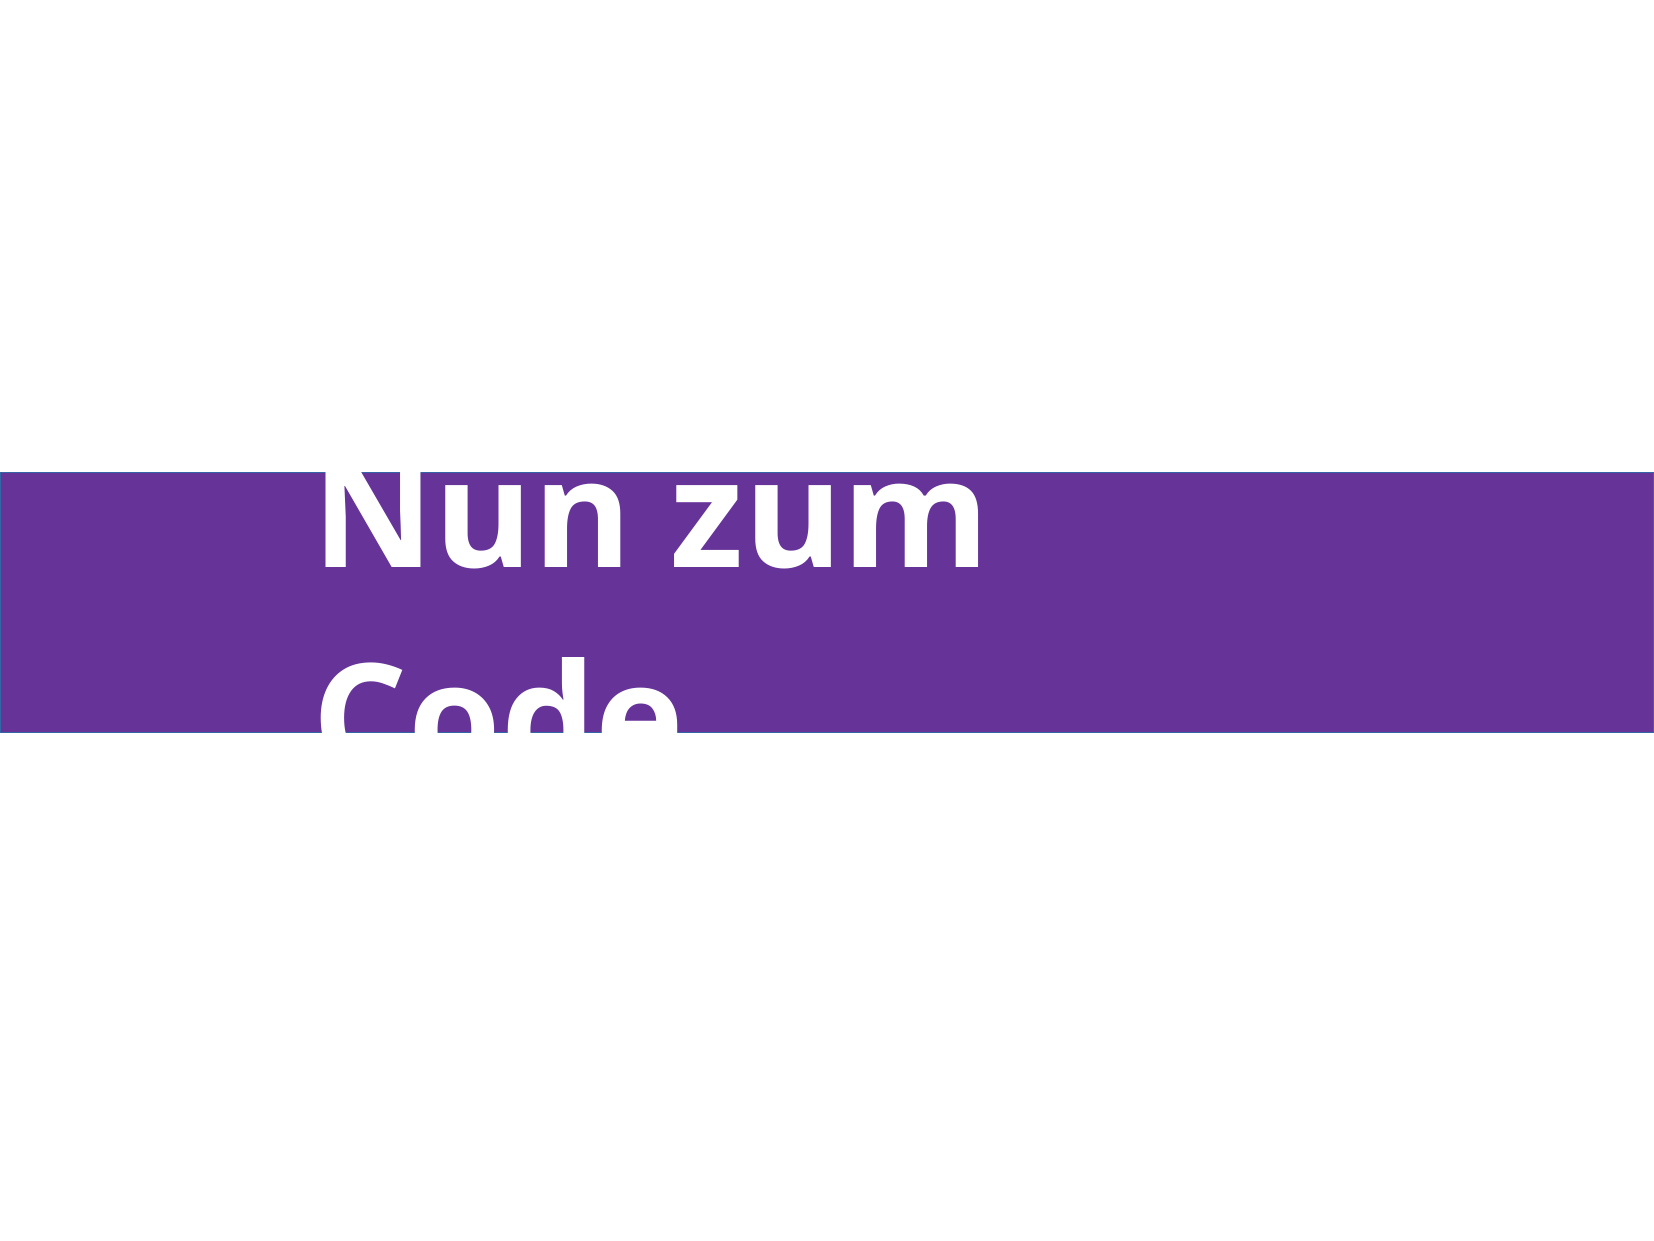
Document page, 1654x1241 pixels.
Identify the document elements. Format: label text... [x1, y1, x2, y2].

text_box [572, 501, 595, 507]
text_box [344, 715, 416, 733]
text_box [881, 501, 902, 507]
title Nun zum Code [312, 507, 1394, 715]
text_box [530, 715, 563, 733]
text_box [584, 715, 603, 733]
text_box [361, 472, 400, 507]
text_box [492, 715, 509, 733]
text_box [344, 486, 357, 507]
text_box [625, 715, 656, 721]
text_box [932, 501, 953, 507]
text_box [0, 472, 325, 733]
text_box [420, 472, 1654, 733]
text_box [438, 715, 471, 733]
